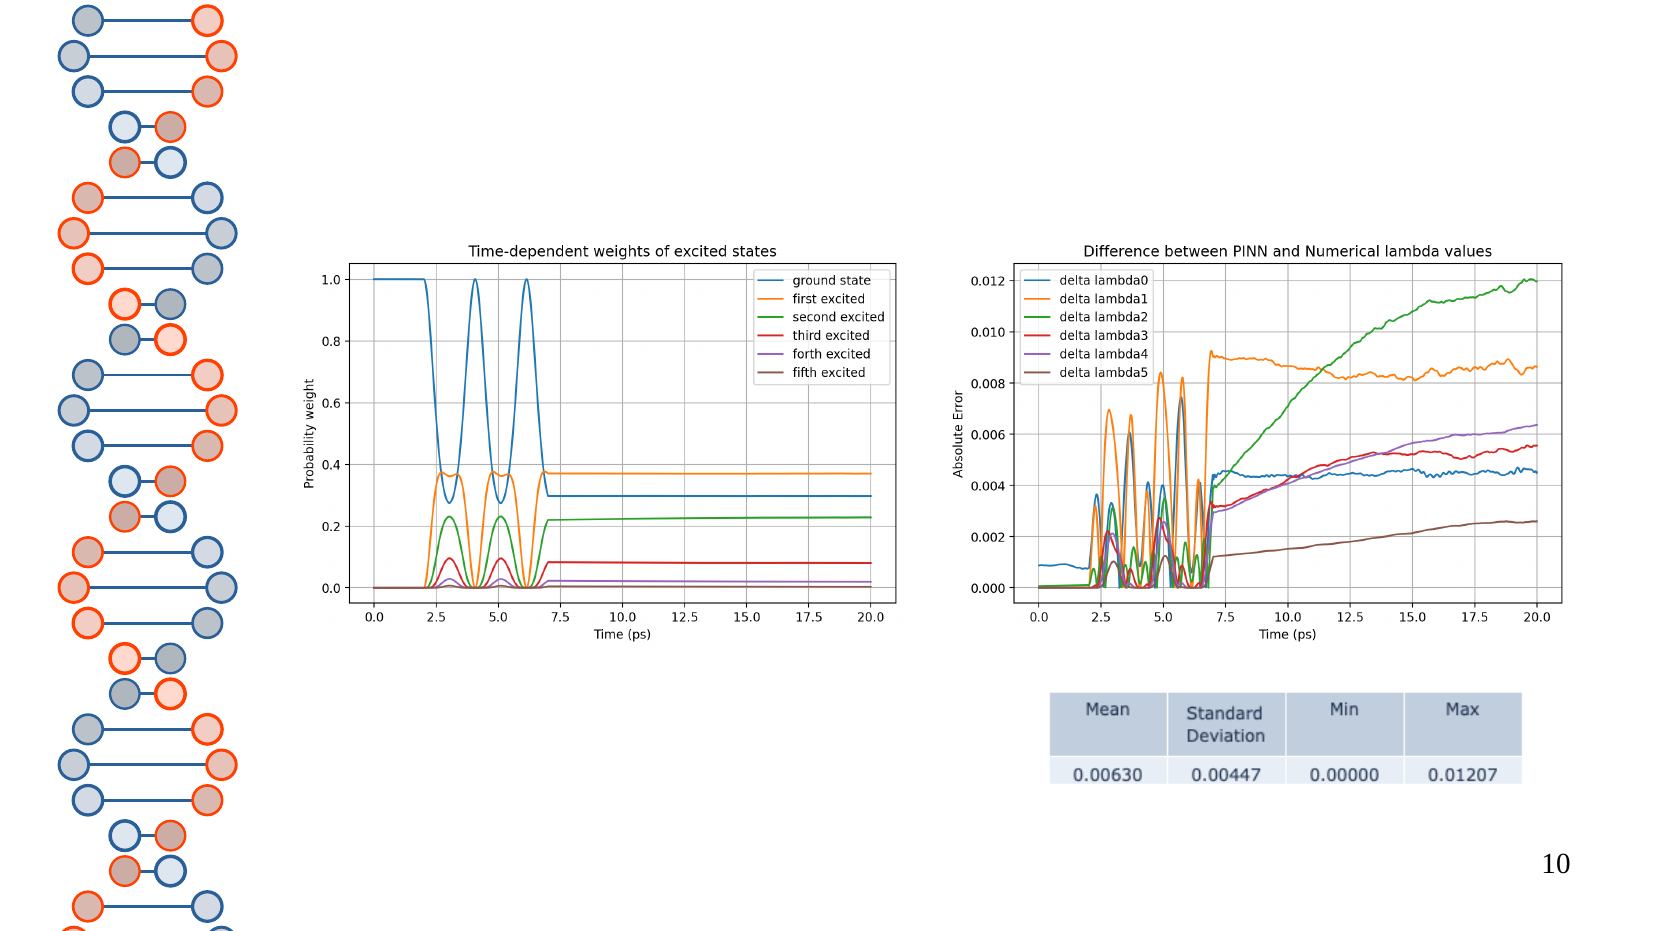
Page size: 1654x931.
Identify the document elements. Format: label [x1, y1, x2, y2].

picture [944, 236, 1570, 650]
picture [295, 236, 904, 650]
picture [1039, 679, 1536, 798]
